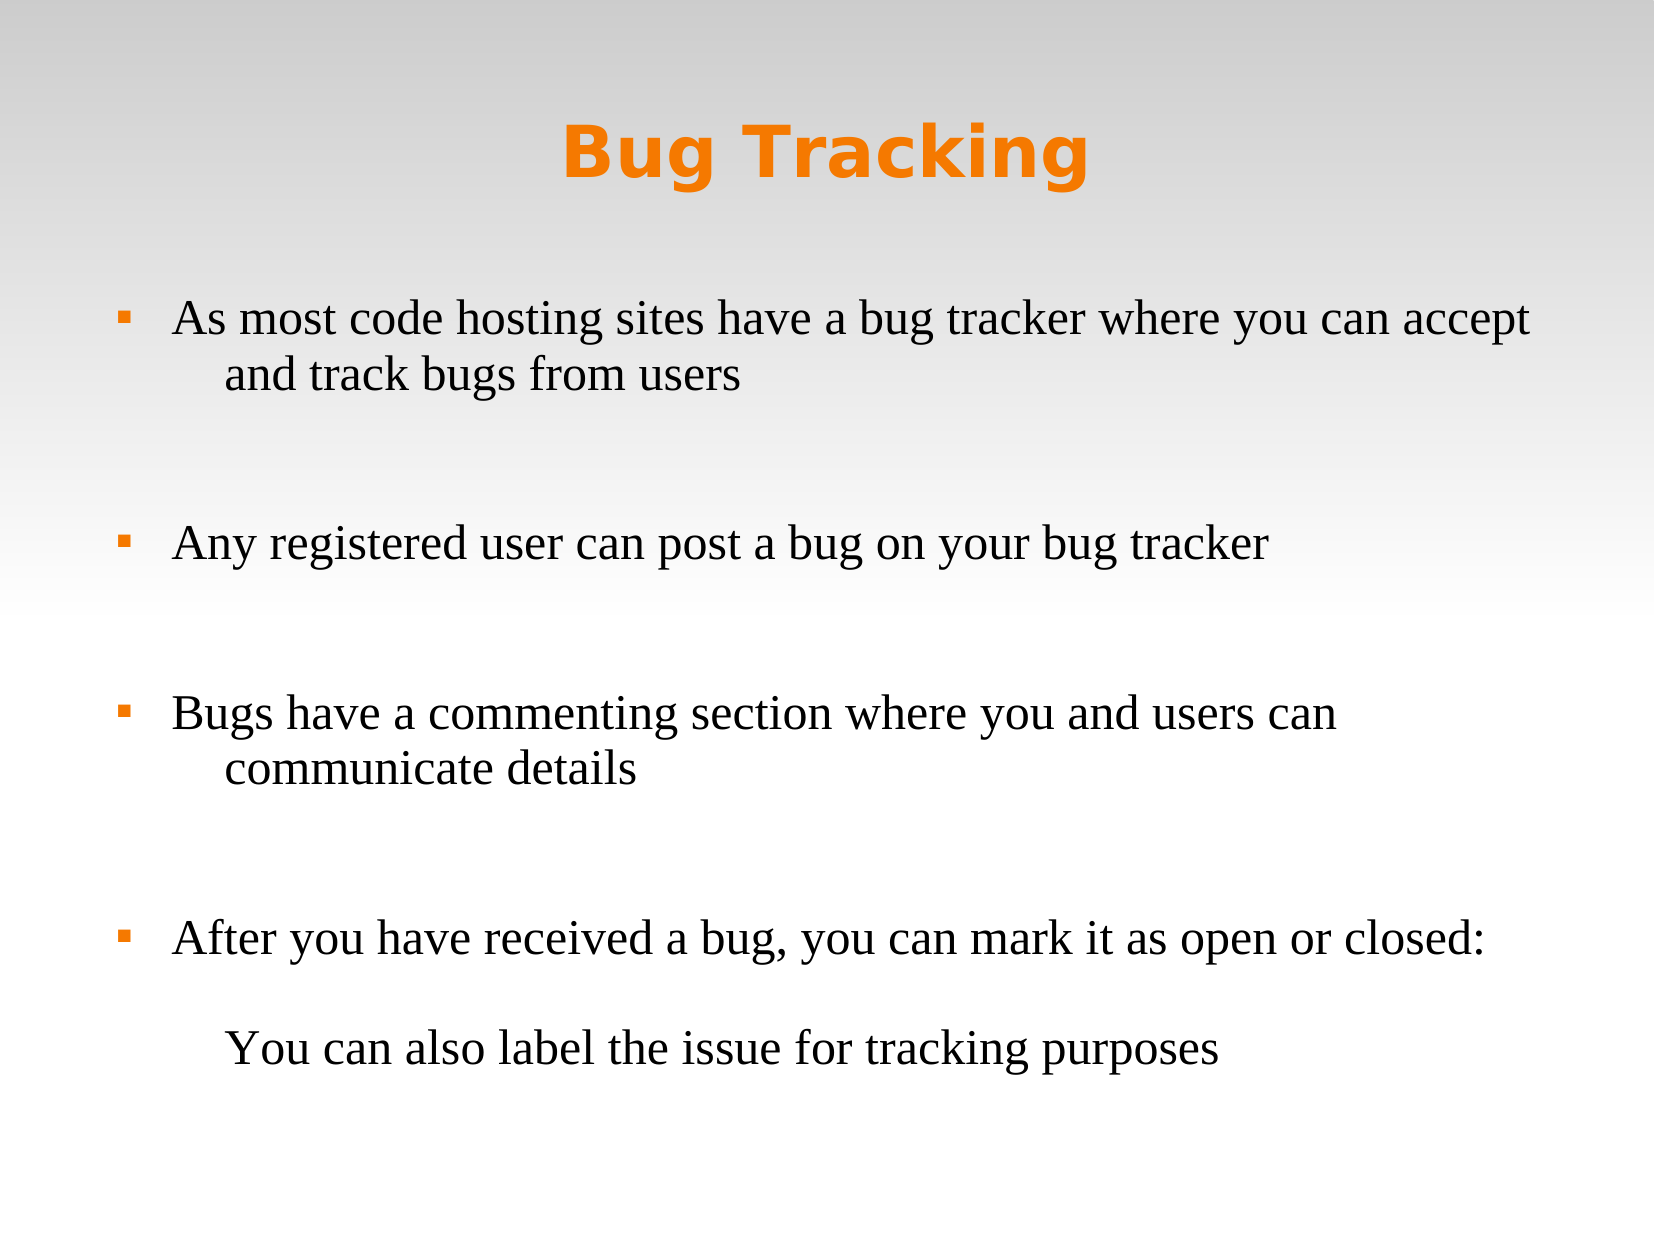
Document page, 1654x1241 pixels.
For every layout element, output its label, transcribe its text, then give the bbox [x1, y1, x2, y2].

title Bug Tracking [82, 49, 1571, 257]
list As most code hosting sites have a bug tracker where you can accept and track bugs from users Any registered user can post a bug on your bug tracker Bugs have a commenting section where you and users can communicate details After you have received a bug, you can mark it as open or closed: You can also label the issue for tracking purposes [82, 290, 1571, 1133]
